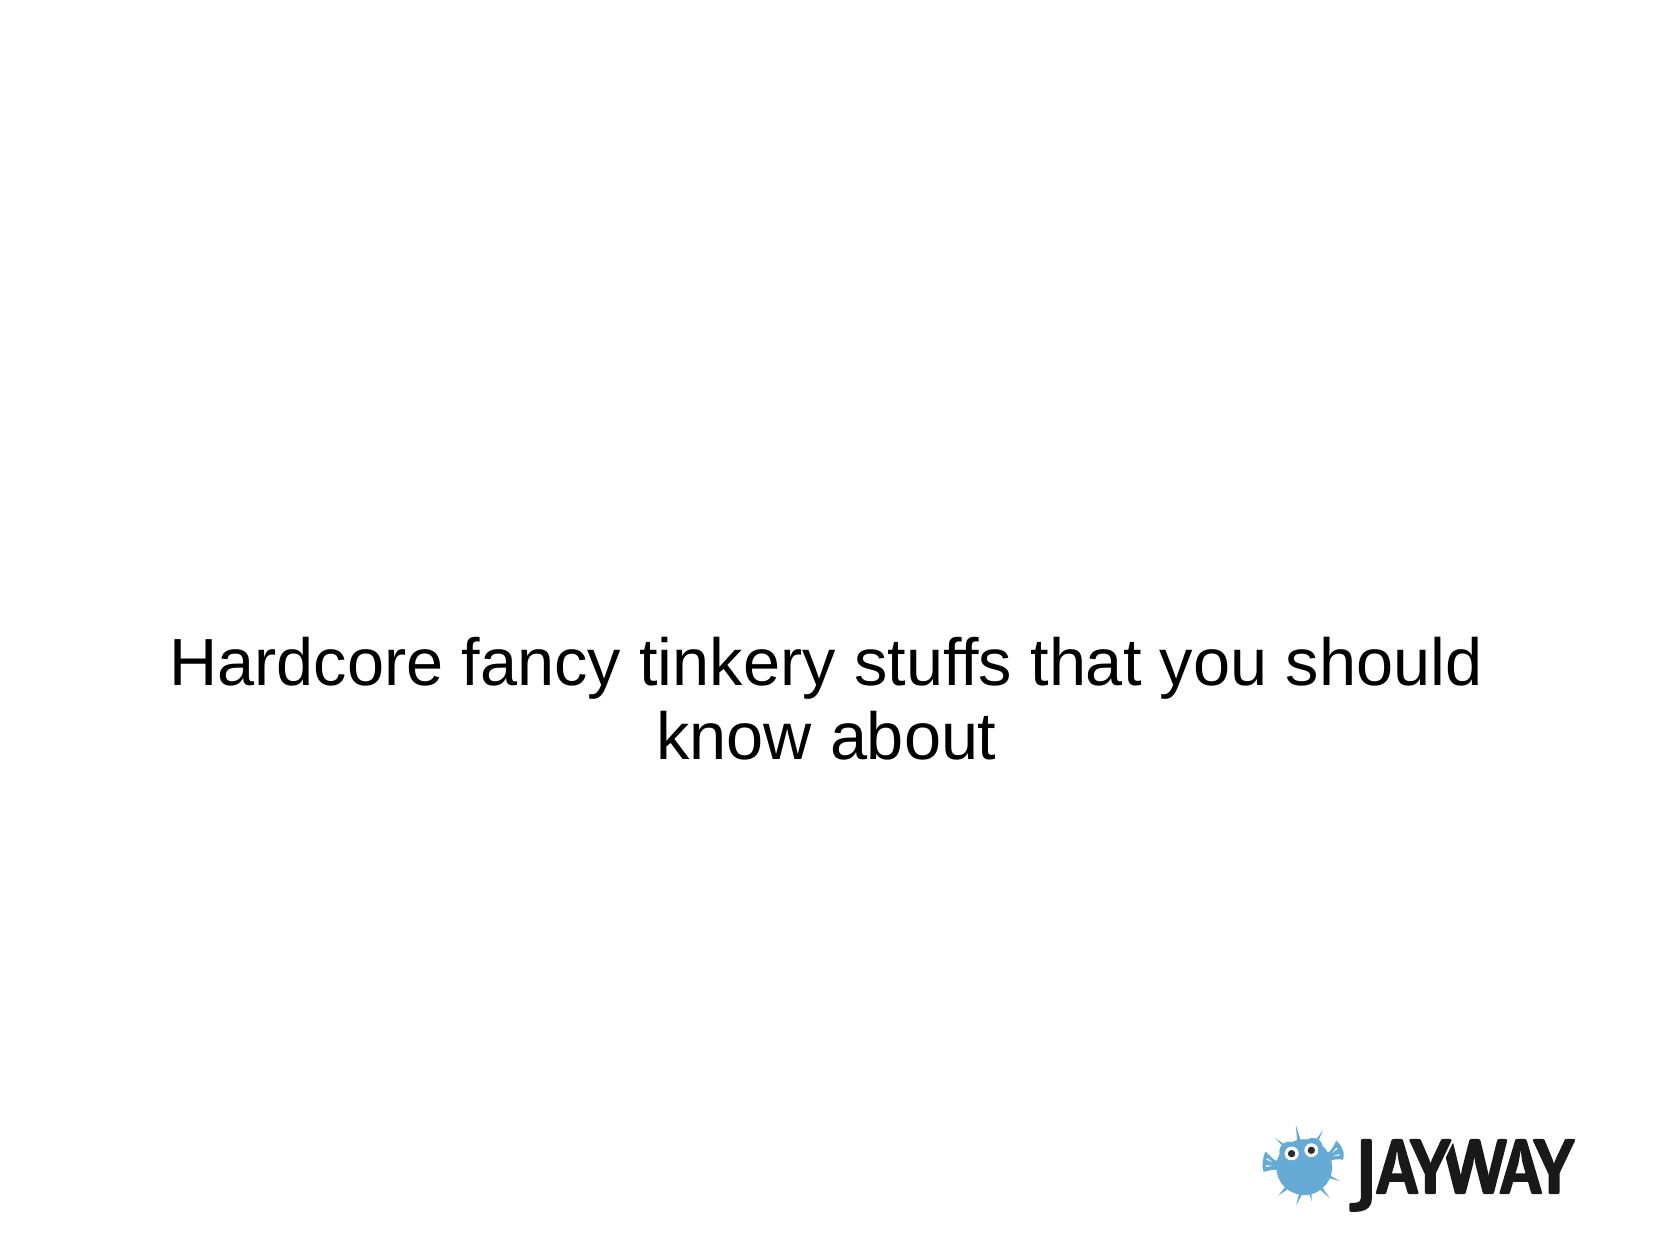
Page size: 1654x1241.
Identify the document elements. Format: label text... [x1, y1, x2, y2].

subtitle Hardcore fancy tinkery stuffs that you should know about [82, 297, 1571, 1102]
